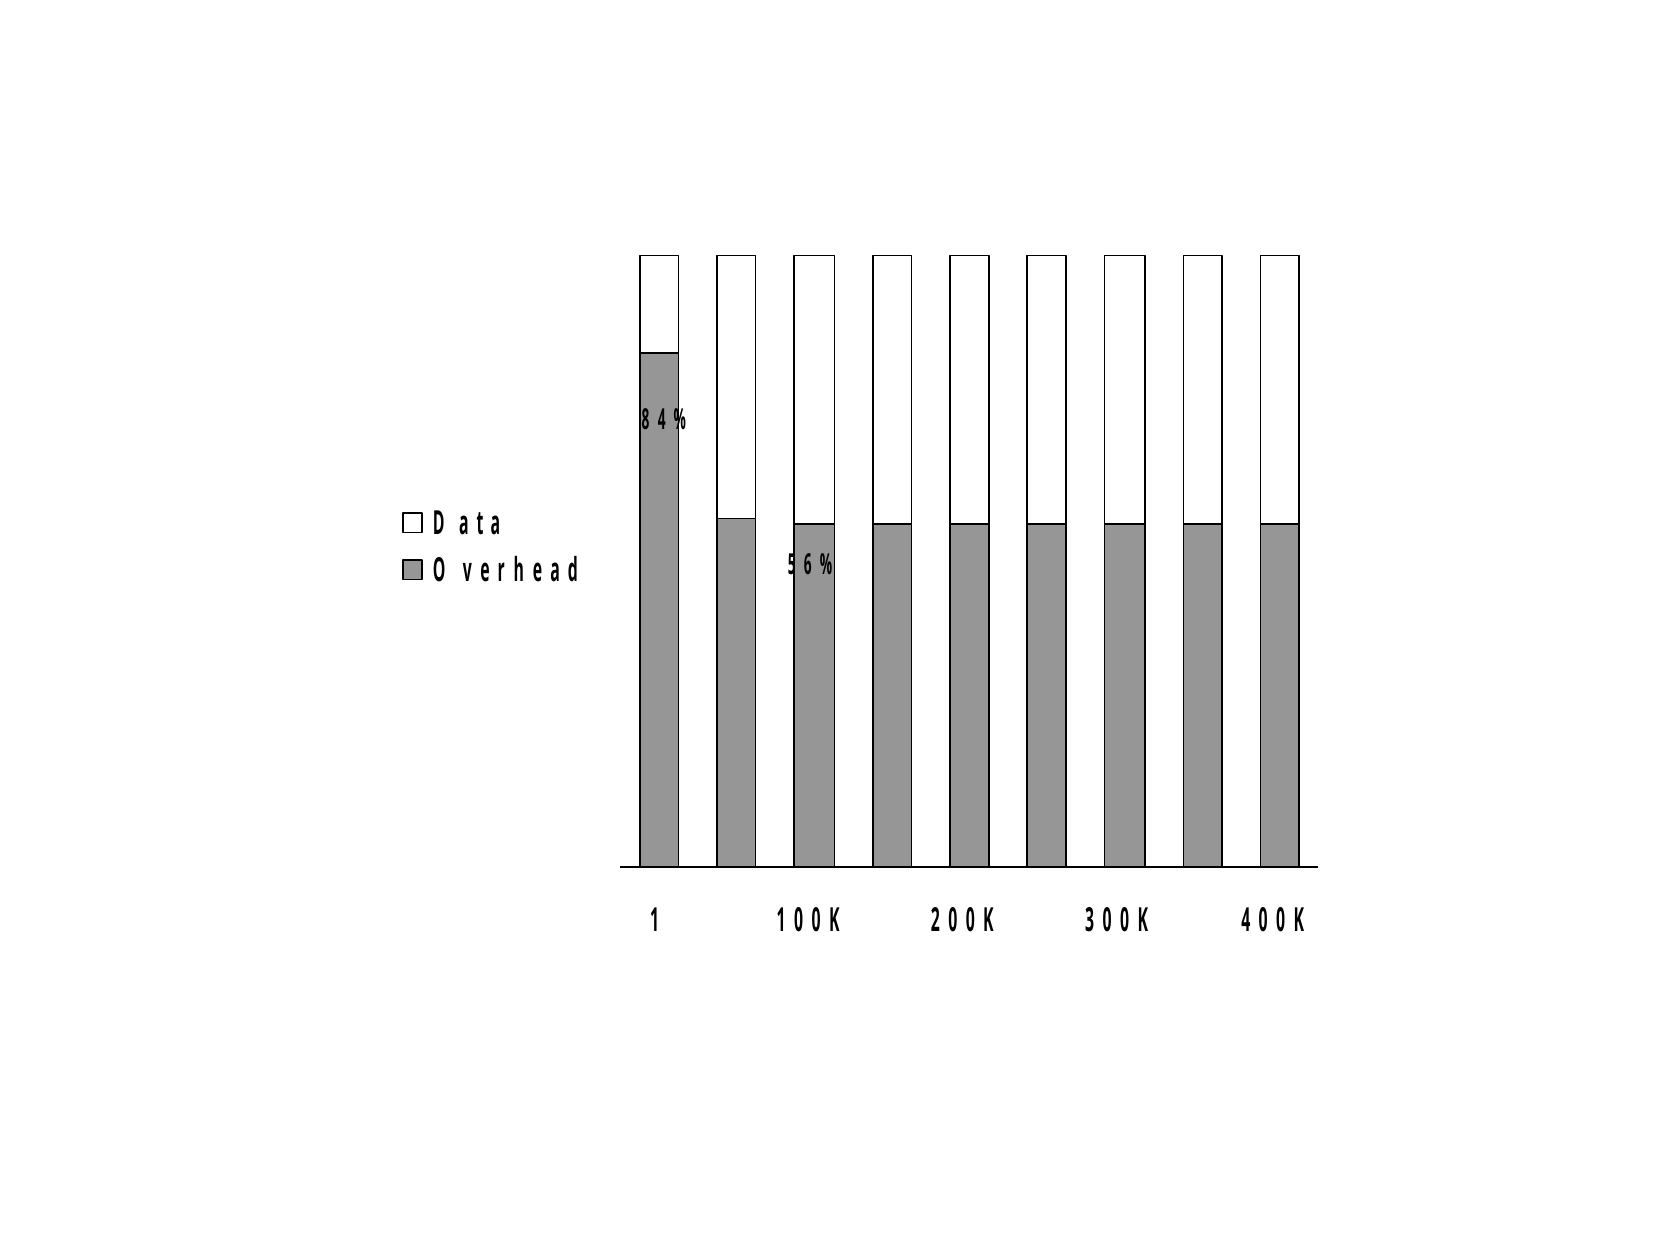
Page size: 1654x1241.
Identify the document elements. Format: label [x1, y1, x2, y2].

picture [375, 187, 1351, 976]
